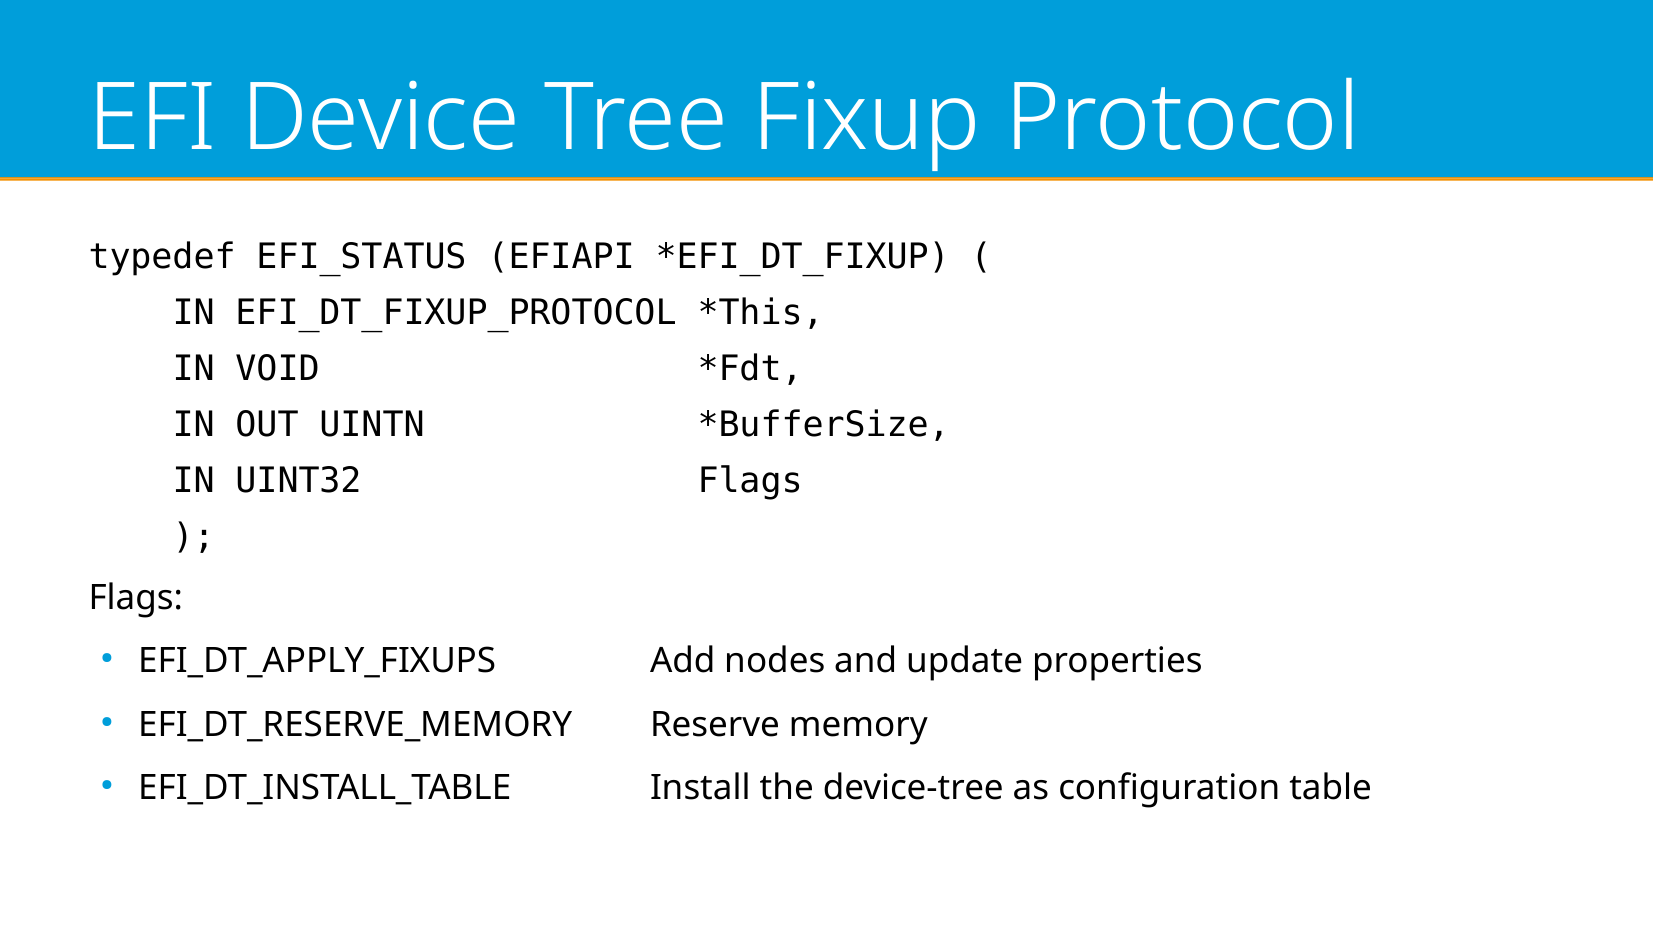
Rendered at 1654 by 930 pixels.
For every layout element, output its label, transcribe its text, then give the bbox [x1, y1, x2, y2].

title EFI Device Tree Fixup Protocol [88, 14, 1565, 178]
list typedef EFI_STATUS (EFIAPI *EFI_DT_FIXUP) ( IN EFI_DT_FIXUP_PROTOCOL *This, IN VOID *Fdt, IN OUT UINTN *BufferSize, IN UINT32 Flags ); Flags: EFI_DT_APPLY_FIXUPS Add nodes and update properties EFI_DT_RESERVE_MEMORY Reserve memory EFI_DT_INSTALL_TABLE Install the device-tree as configuration table [88, 236, 1565, 812]
